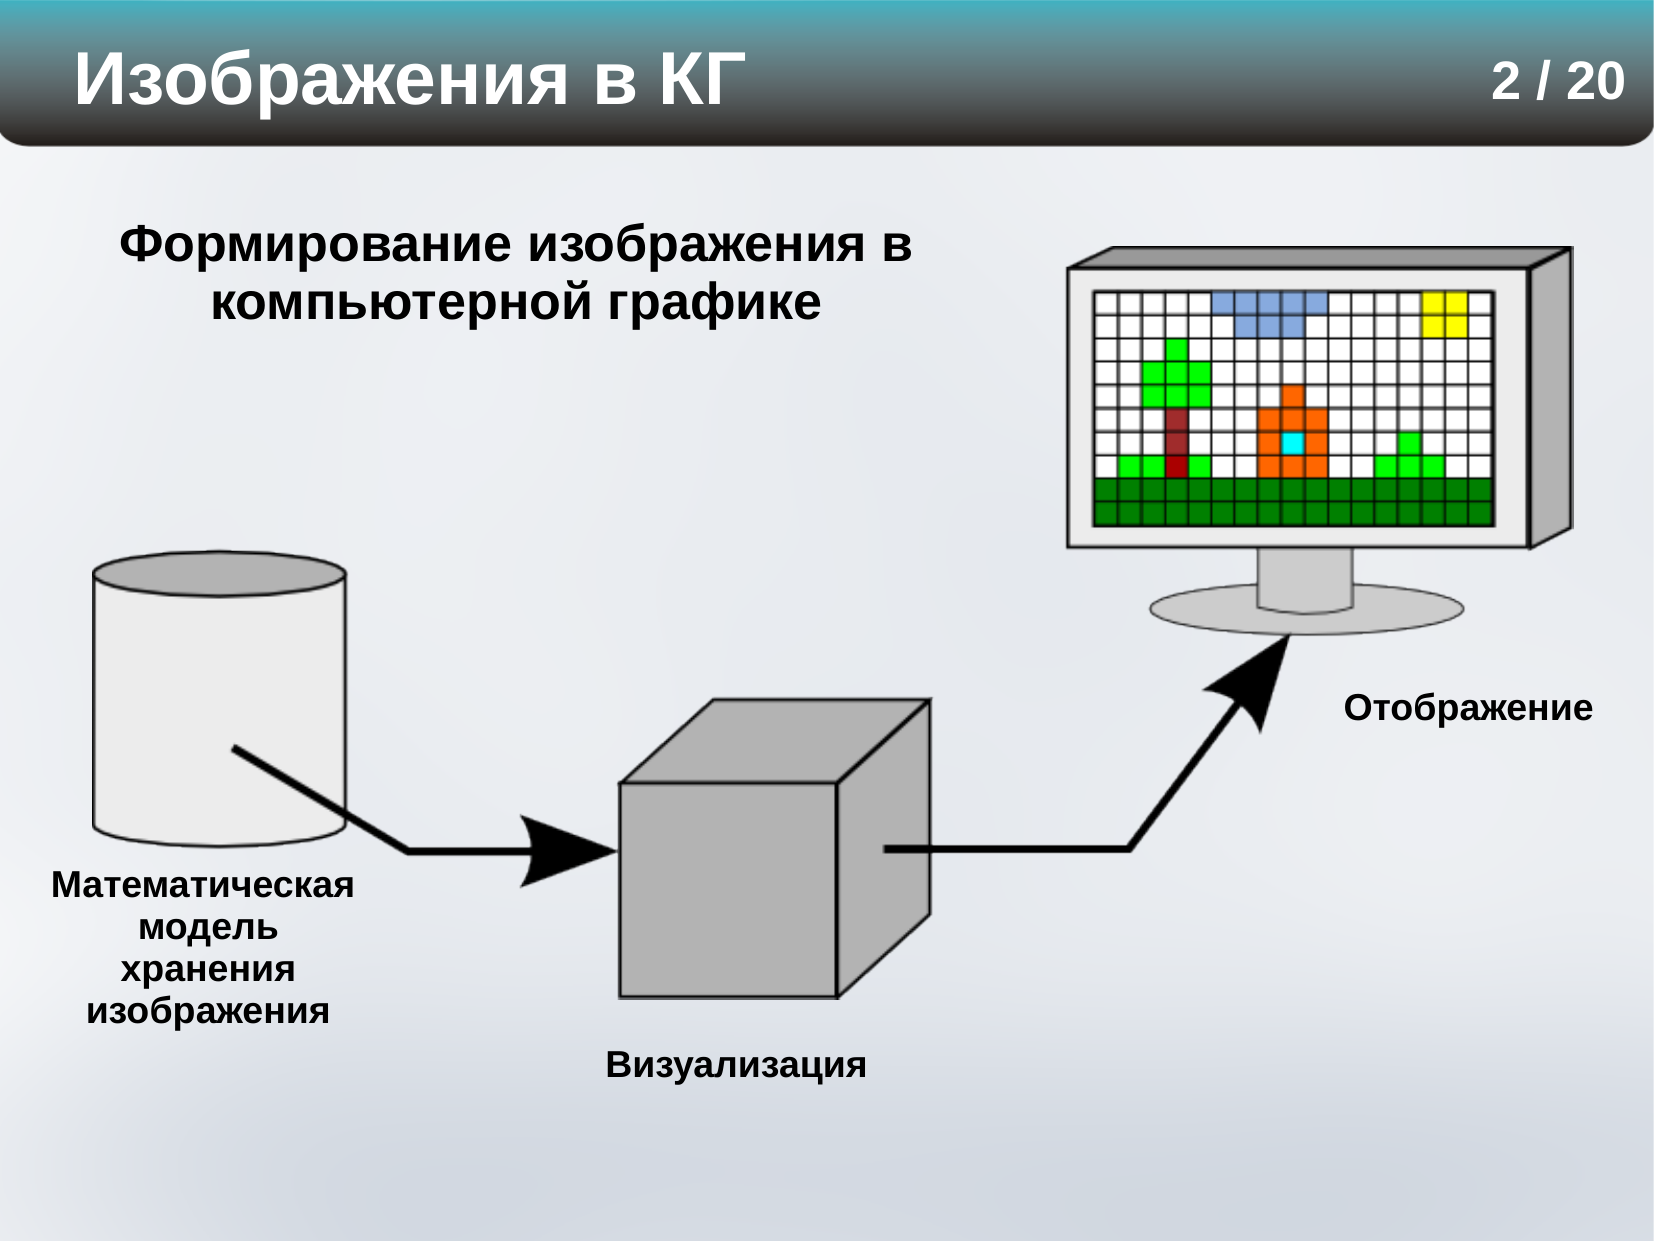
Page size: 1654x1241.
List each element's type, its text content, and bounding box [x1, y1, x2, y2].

text_box Визуализация [590, 1035, 886, 1093]
text_box Математическая модель хранения изображения [31, 856, 386, 1040]
text_box Формирование изображения в компьютерной графике [88, 206, 945, 338]
text_box Изображения в КГ [59, 29, 916, 129]
text_box <номер> / 20 [1476, 42, 1654, 179]
text_box Отображение [1328, 679, 1625, 736]
picture [0, 0, 1654, 1241]
